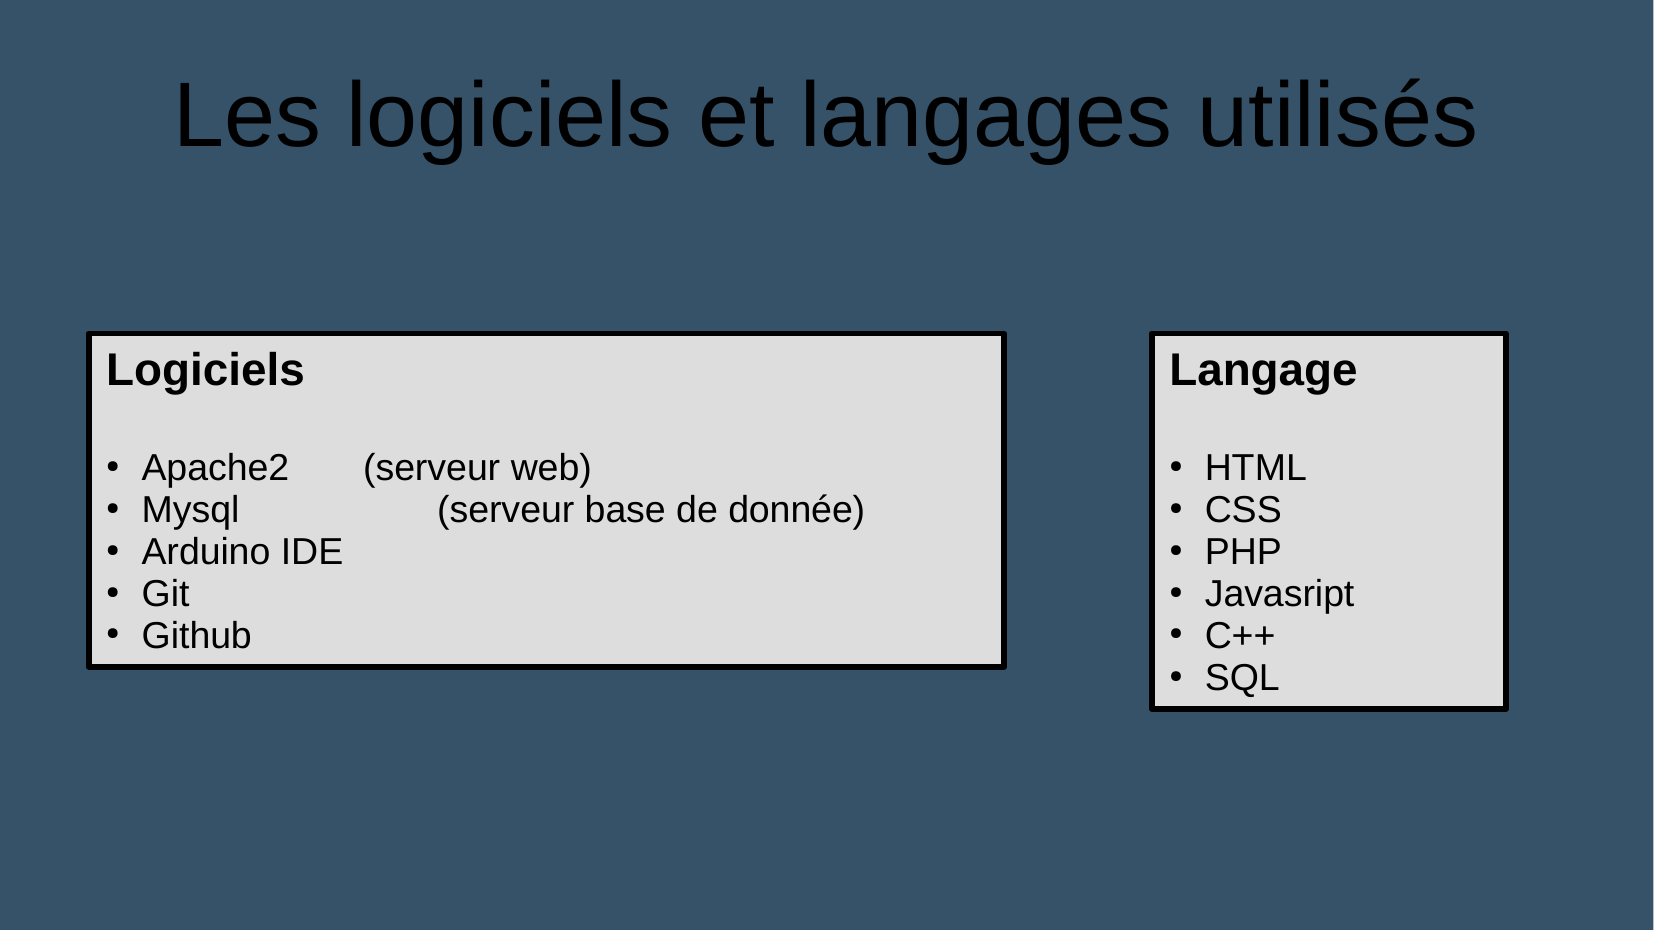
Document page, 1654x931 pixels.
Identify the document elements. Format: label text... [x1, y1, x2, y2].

title Les logiciels et langages utilisés [82, 37, 1571, 193]
text_box Logiciels Apache2 (serveur web) Mysql (serveur base de donnée) Arduino IDE Git Github [88, 333, 1004, 667]
text_box Langage HTML CSS PHP Javasript C++ SQL [1151, 333, 1506, 709]
